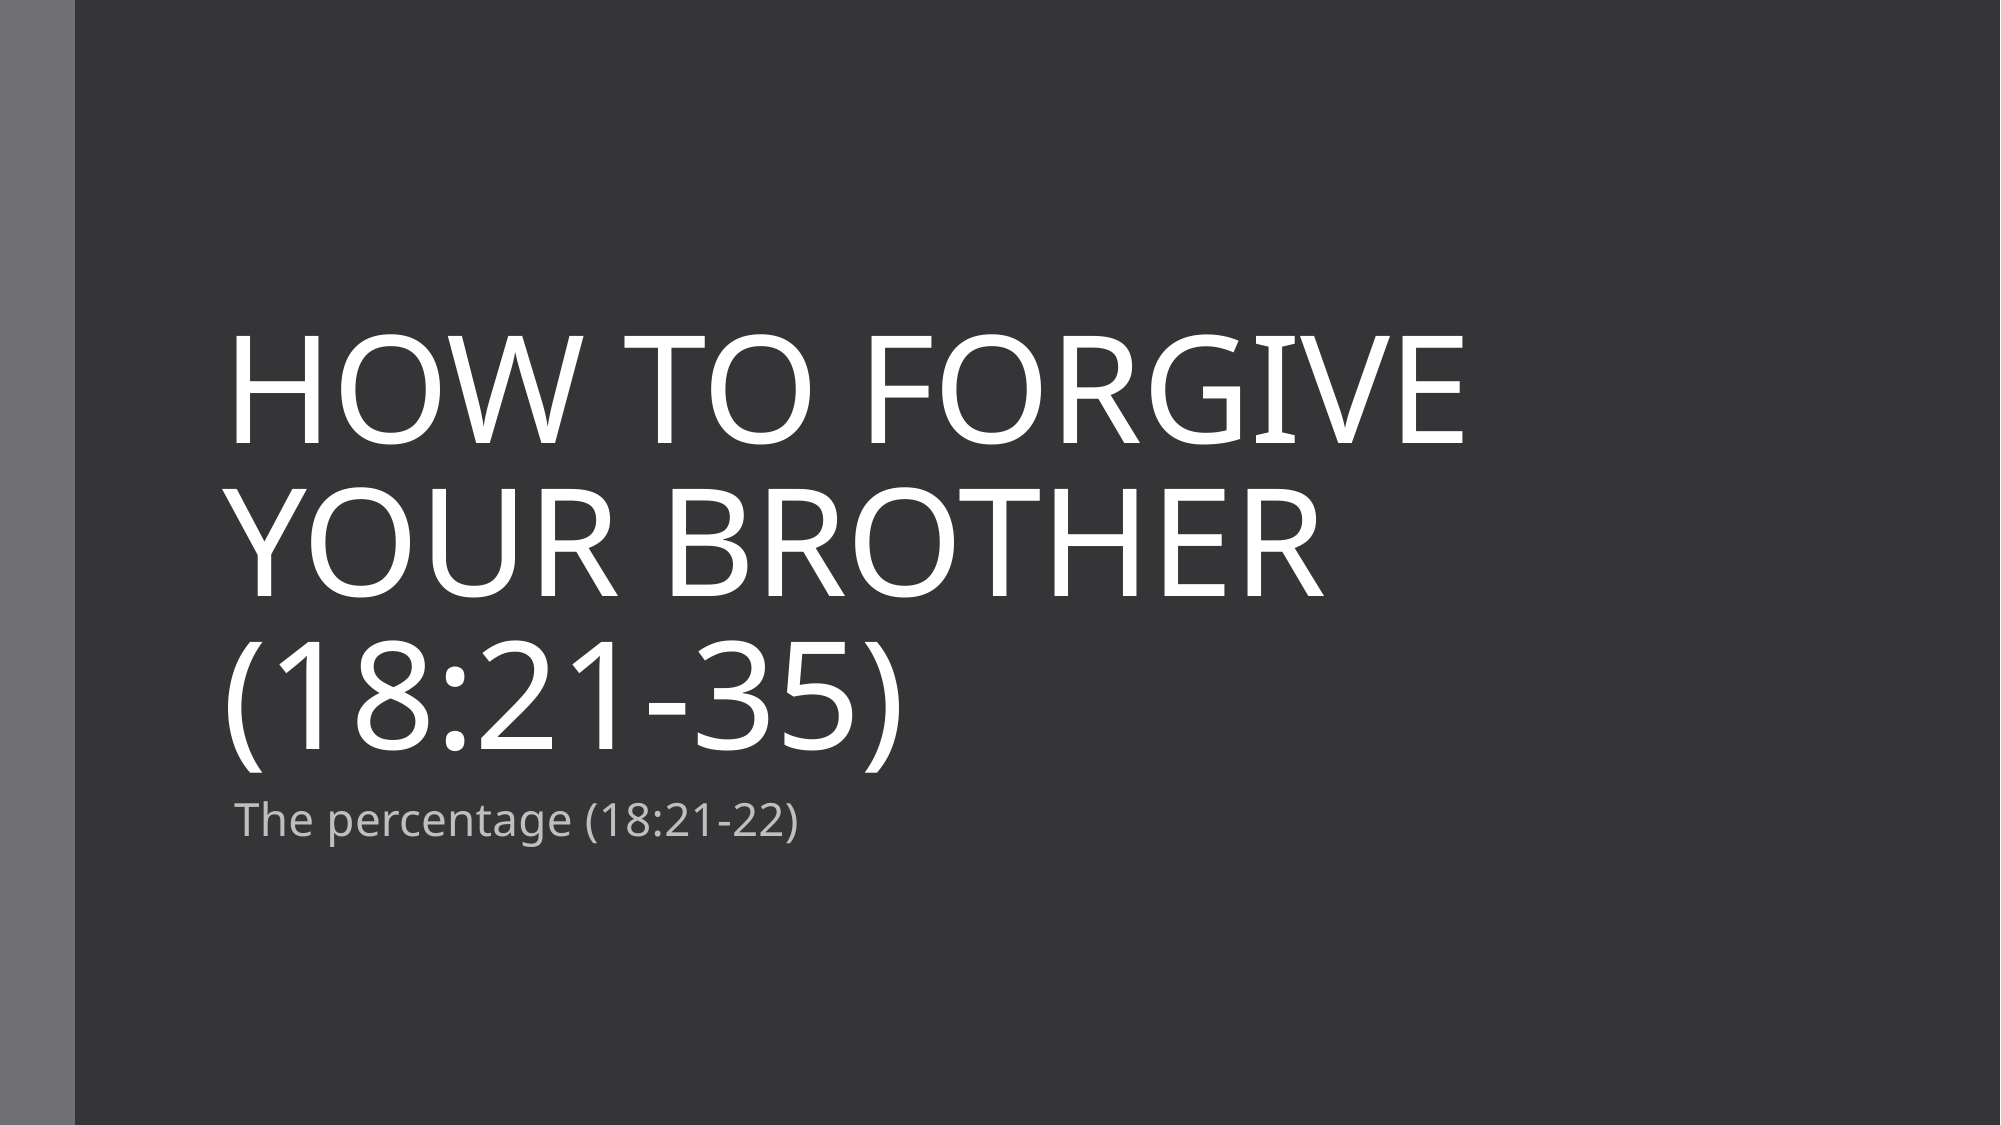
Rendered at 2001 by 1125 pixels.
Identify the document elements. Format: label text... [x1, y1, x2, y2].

title HOW TO FORGIVE YOUR BROTHER (18:21-35) [206, 124, 1752, 787]
subtitle The percentage (18:21-22) [206, 787, 1752, 1066]
